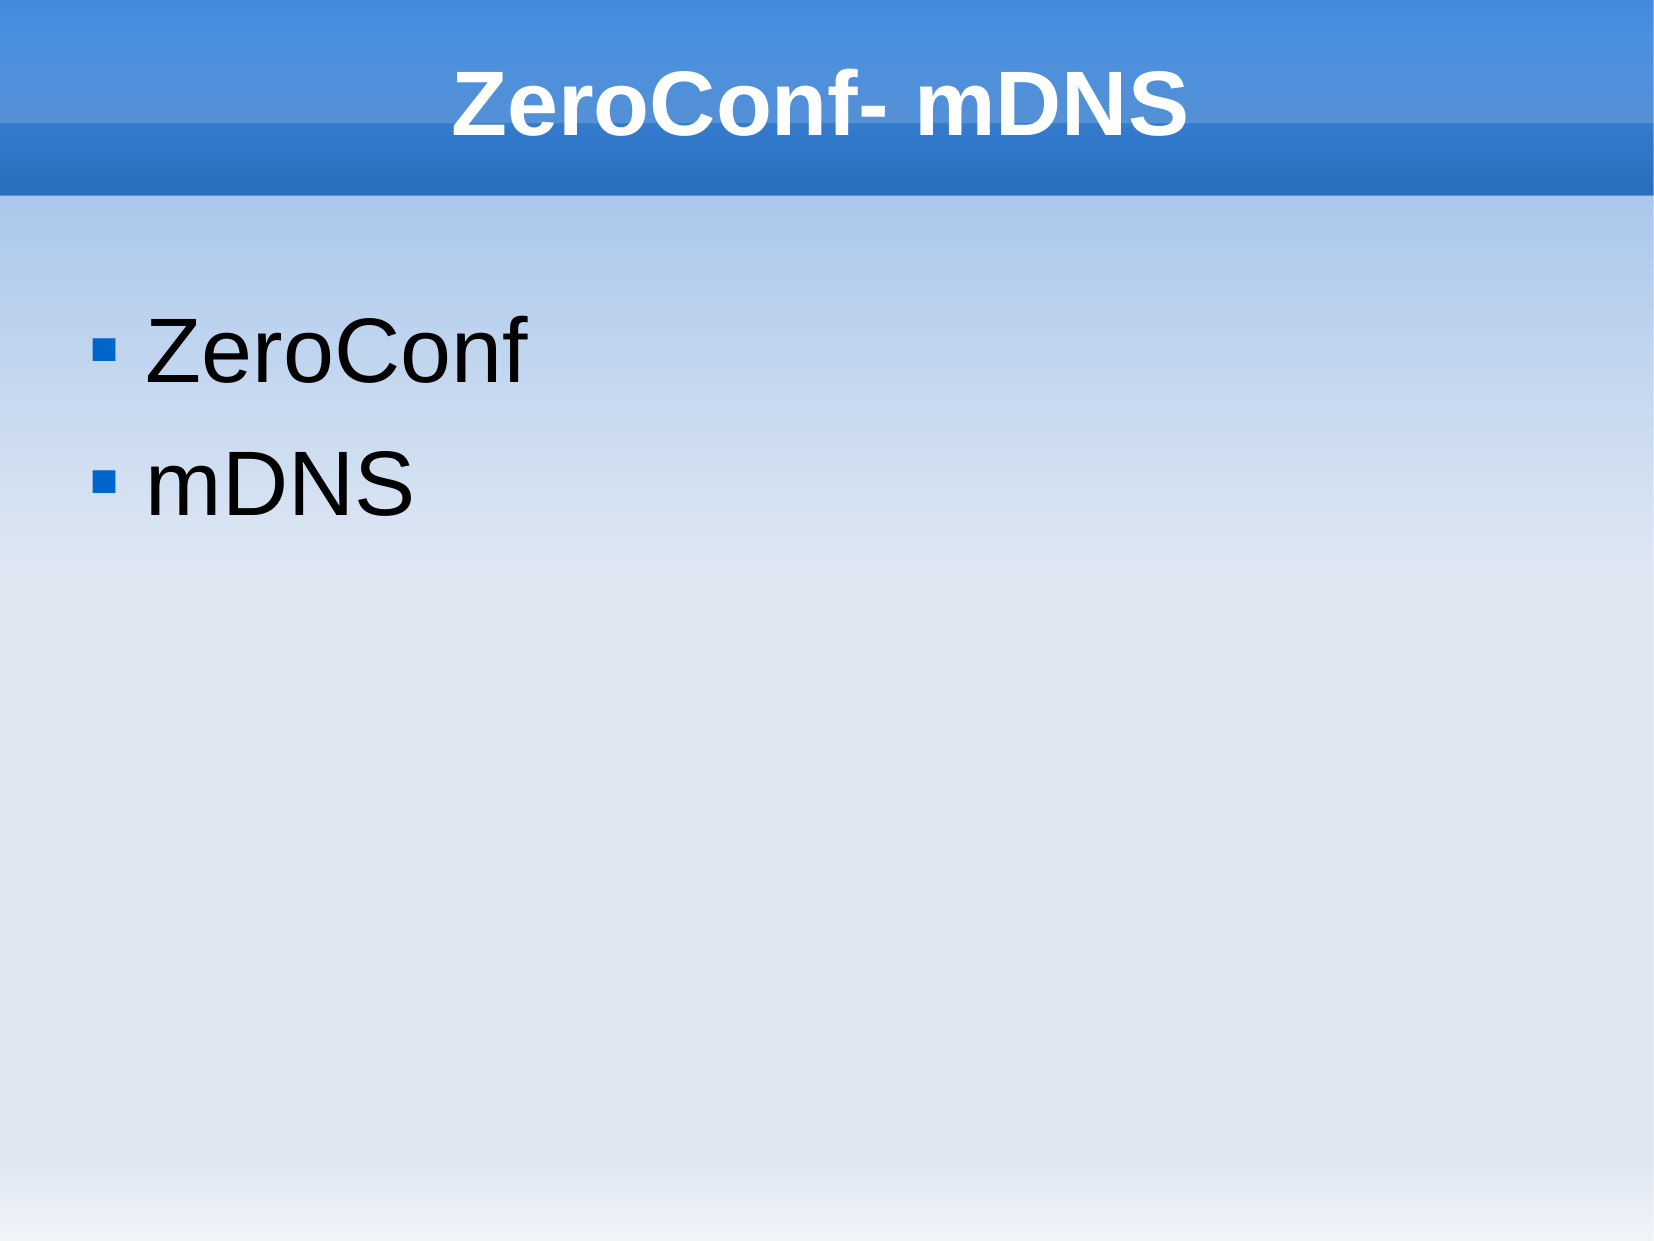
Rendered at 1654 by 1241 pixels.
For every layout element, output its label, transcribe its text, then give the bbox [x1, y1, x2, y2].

title ZeroConf- mDNS [76, 0, 1565, 208]
list ZeroConf mDNS [75, 300, 1564, 1119]
picture [0, 0, 1654, 1241]
